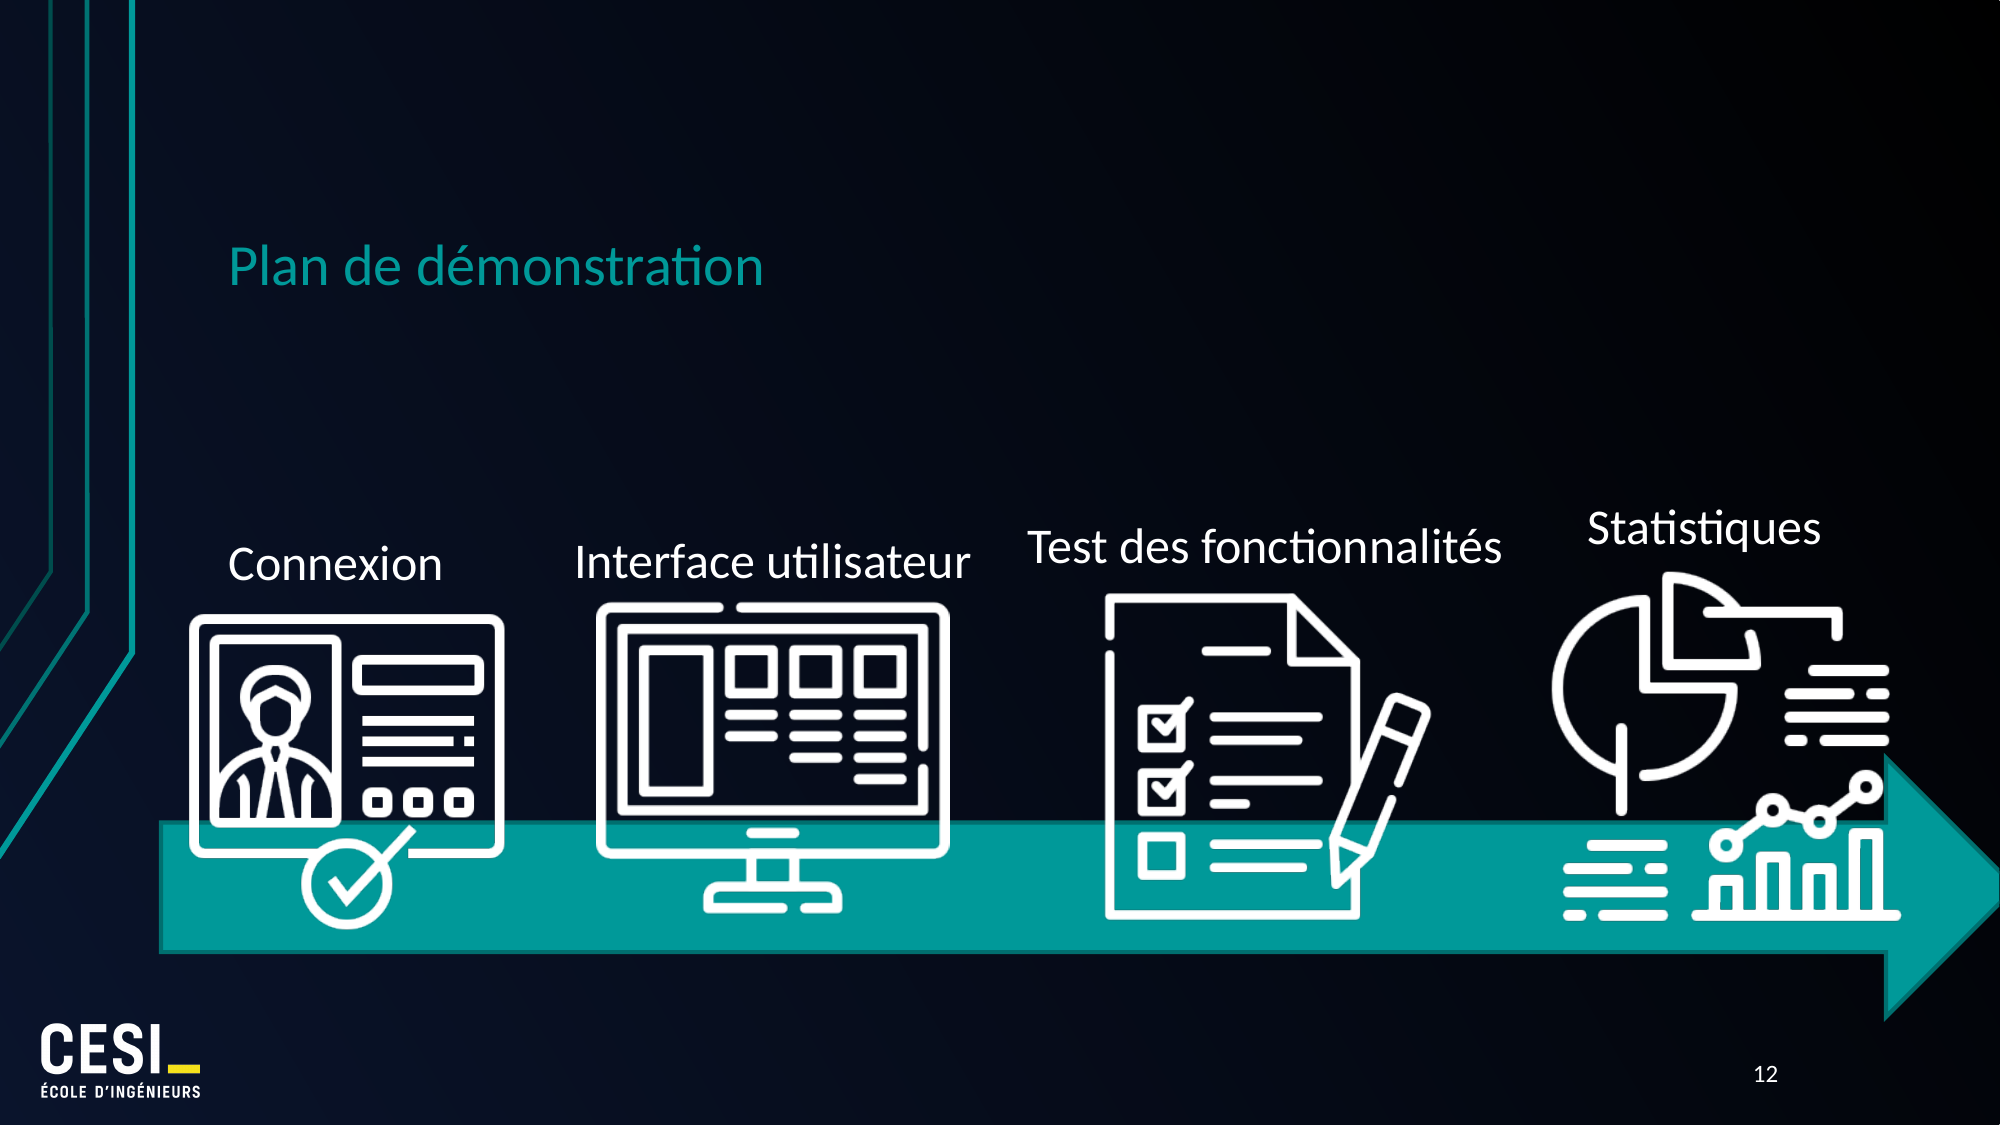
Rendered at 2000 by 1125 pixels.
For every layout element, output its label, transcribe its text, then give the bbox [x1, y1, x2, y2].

text_box Test des fonctionnalités [1012, 505, 1521, 582]
picture [596, 597, 950, 935]
text_box [160, 784, 2000, 1017]
picture [1540, 560, 1913, 933]
text_box Statistiques [1572, 486, 1880, 563]
text_box ‹N°› [1732, 1042, 1900, 1103]
text_box Interface utilisateur [559, 520, 988, 597]
picture [184, 609, 510, 935]
text_box Plan de démonstration [213, 219, 1171, 306]
picture [0, 940, 241, 1125]
picture [1102, 592, 1433, 924]
text_box Connexion [213, 522, 503, 599]
